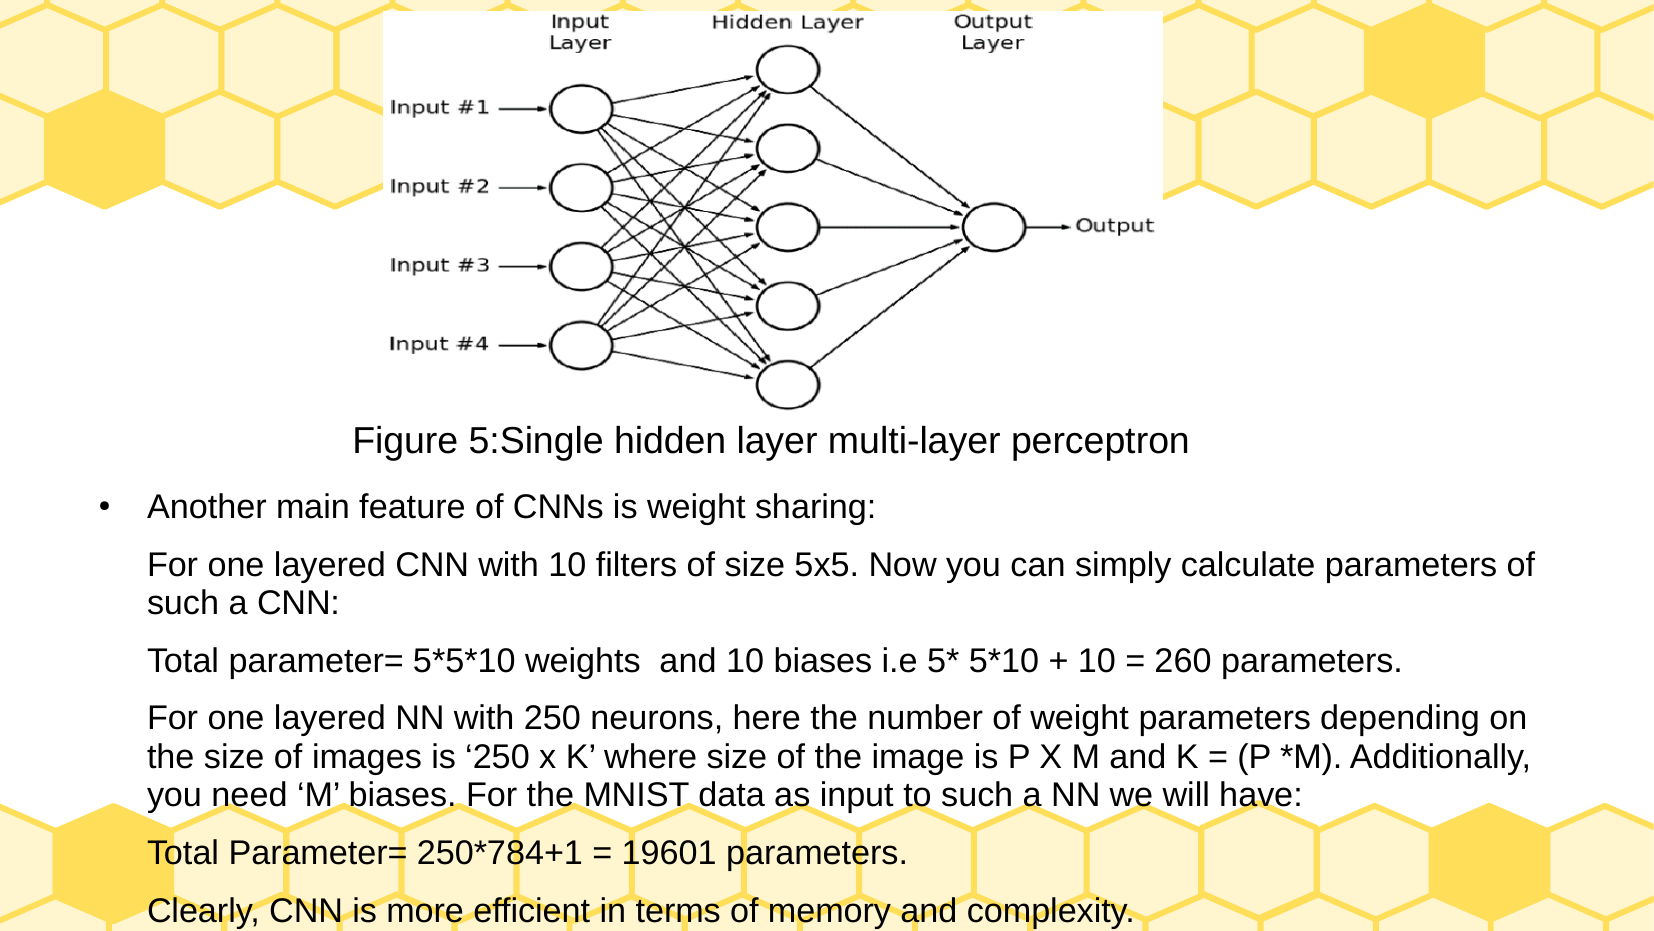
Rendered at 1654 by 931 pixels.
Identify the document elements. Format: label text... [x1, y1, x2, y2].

text_box Figure 5:Single hidden layer multi-layer perceptron [337, 412, 1238, 470]
list Another main feature of CNNs is weight sharing: For one layered CNN with 10 filters of size 5x5. Now you can simply calculate parameters of such a CNN: Total parameter= 5*5*10 weights and 10 biases i.e 5* 5*10 + 10 = 260 parameters. For one layered NN with 250 neurons, here the number of weight parameters depending on the size of images is ‘250 x K’ where size of the image is P X M and K = (P *M). Additionally, you need ‘M’ biases. For the MNIST data as input to such a NN we will have: Total Parameter= 250*784+1 = 19601 parameters. Clearly, CNN is more efficient in terms of memory and complexity. [82, 487, 1571, 931]
picture [383, 11, 1163, 412]
